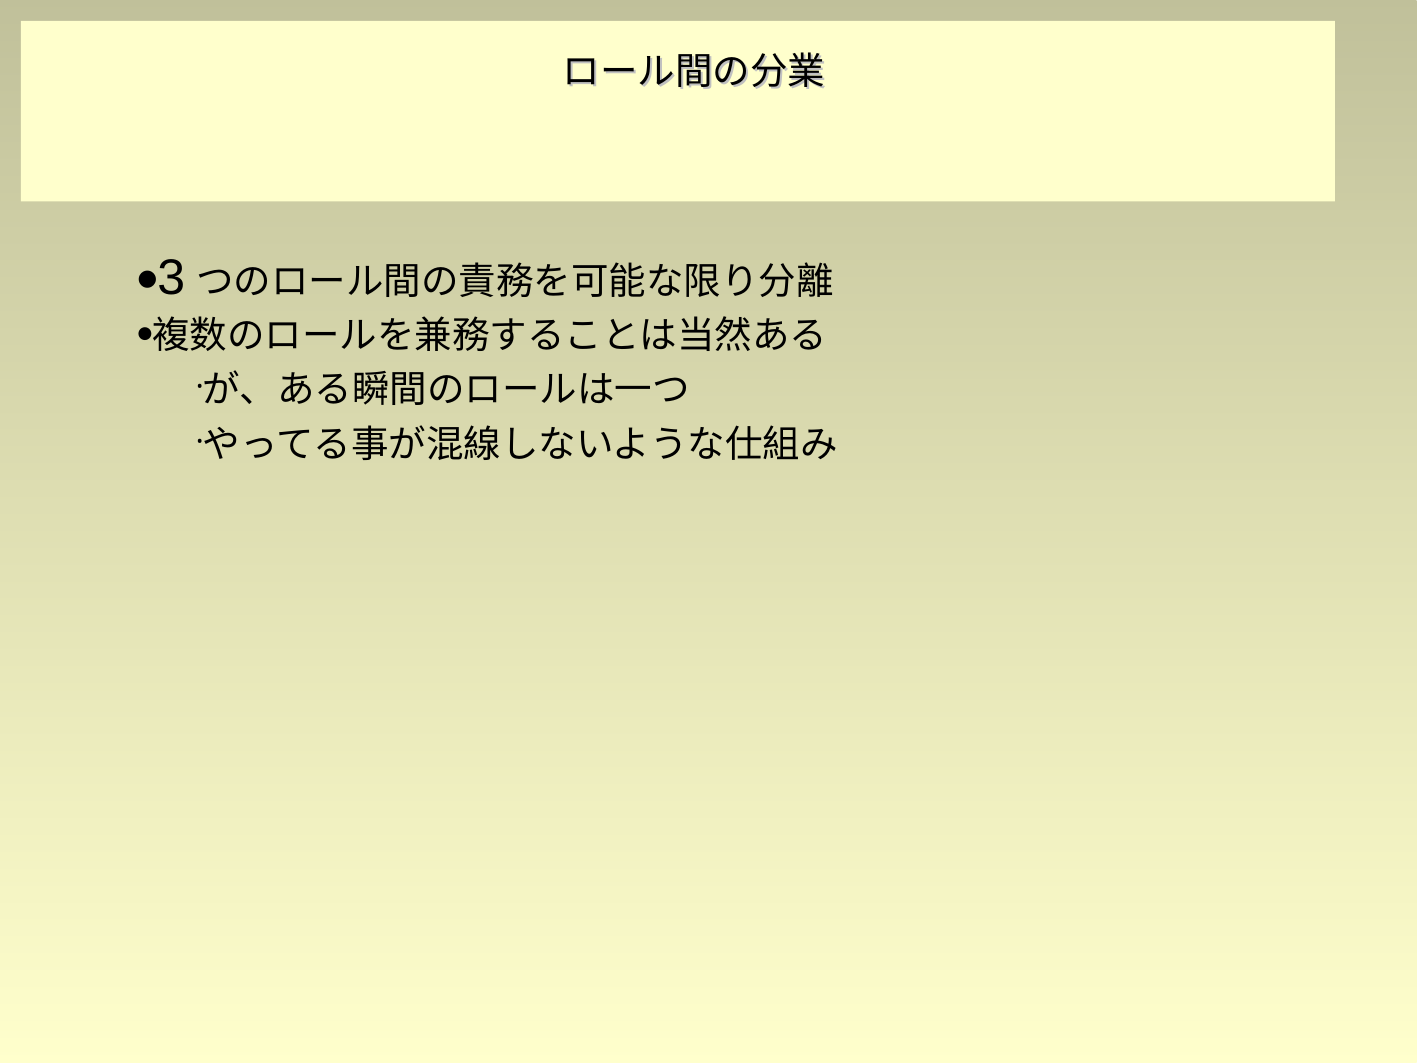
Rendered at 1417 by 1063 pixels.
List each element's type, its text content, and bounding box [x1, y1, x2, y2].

text_box ロール間の分業 [22, 33, 1365, 180]
text_box 3つのロール間の責務を可能な限り分離 複数のロールを兼務することは当然ある が、ある瞬間のロールは一つ やってる事が混線しないような仕組み [122, 241, 1207, 767]
text_box [20, 20, 1335, 202]
